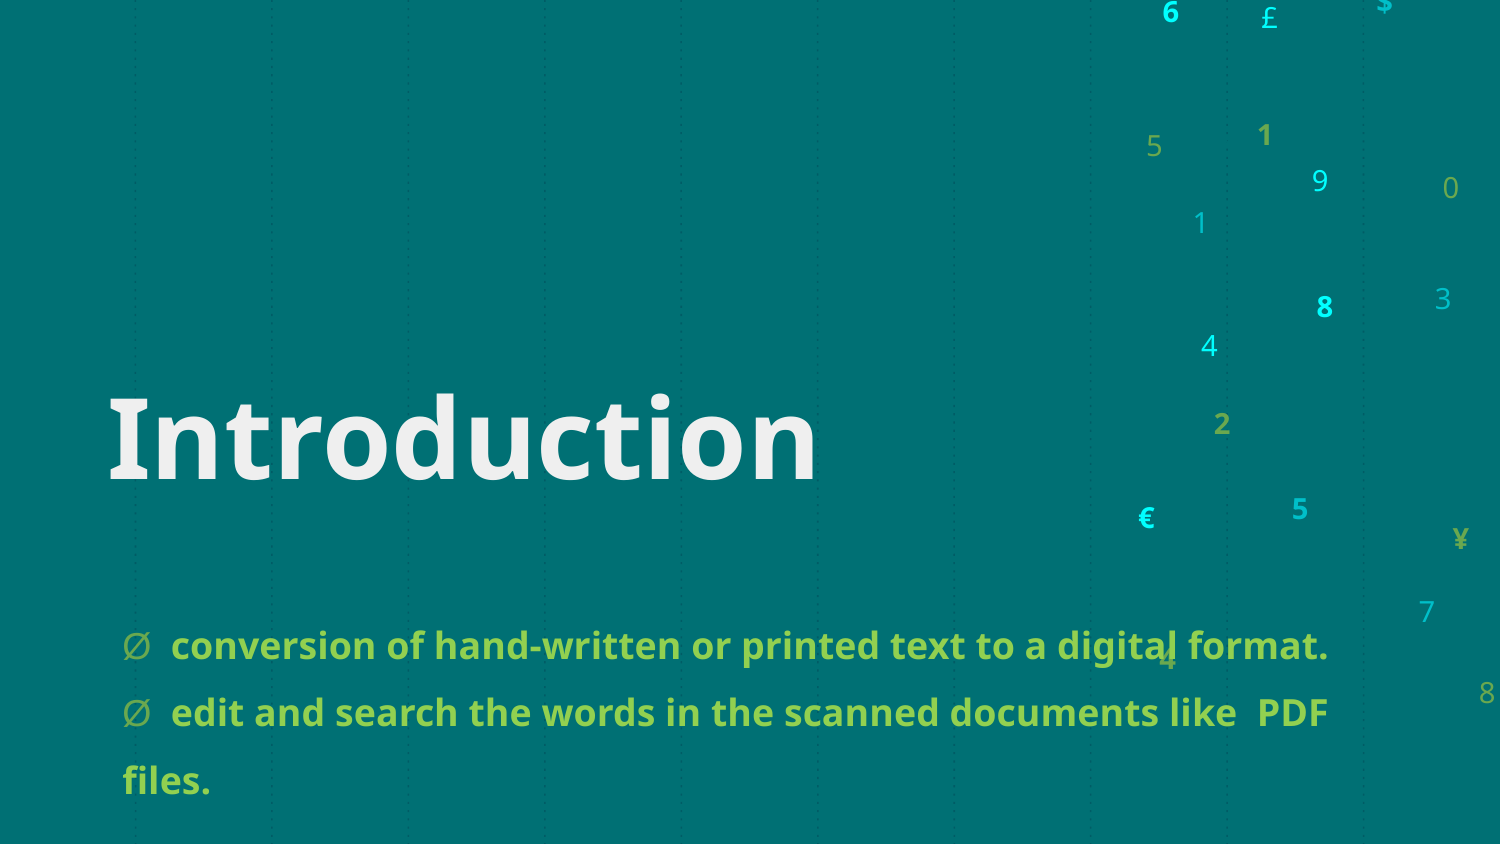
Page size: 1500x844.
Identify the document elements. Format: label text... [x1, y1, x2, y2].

title Introduction [92, 326, 997, 517]
subtitle Ø conversion of hand-written or printed text to a digital format. Ø edit and search the words in the scanned documents like PDF files. [107, 584, 1436, 713]
